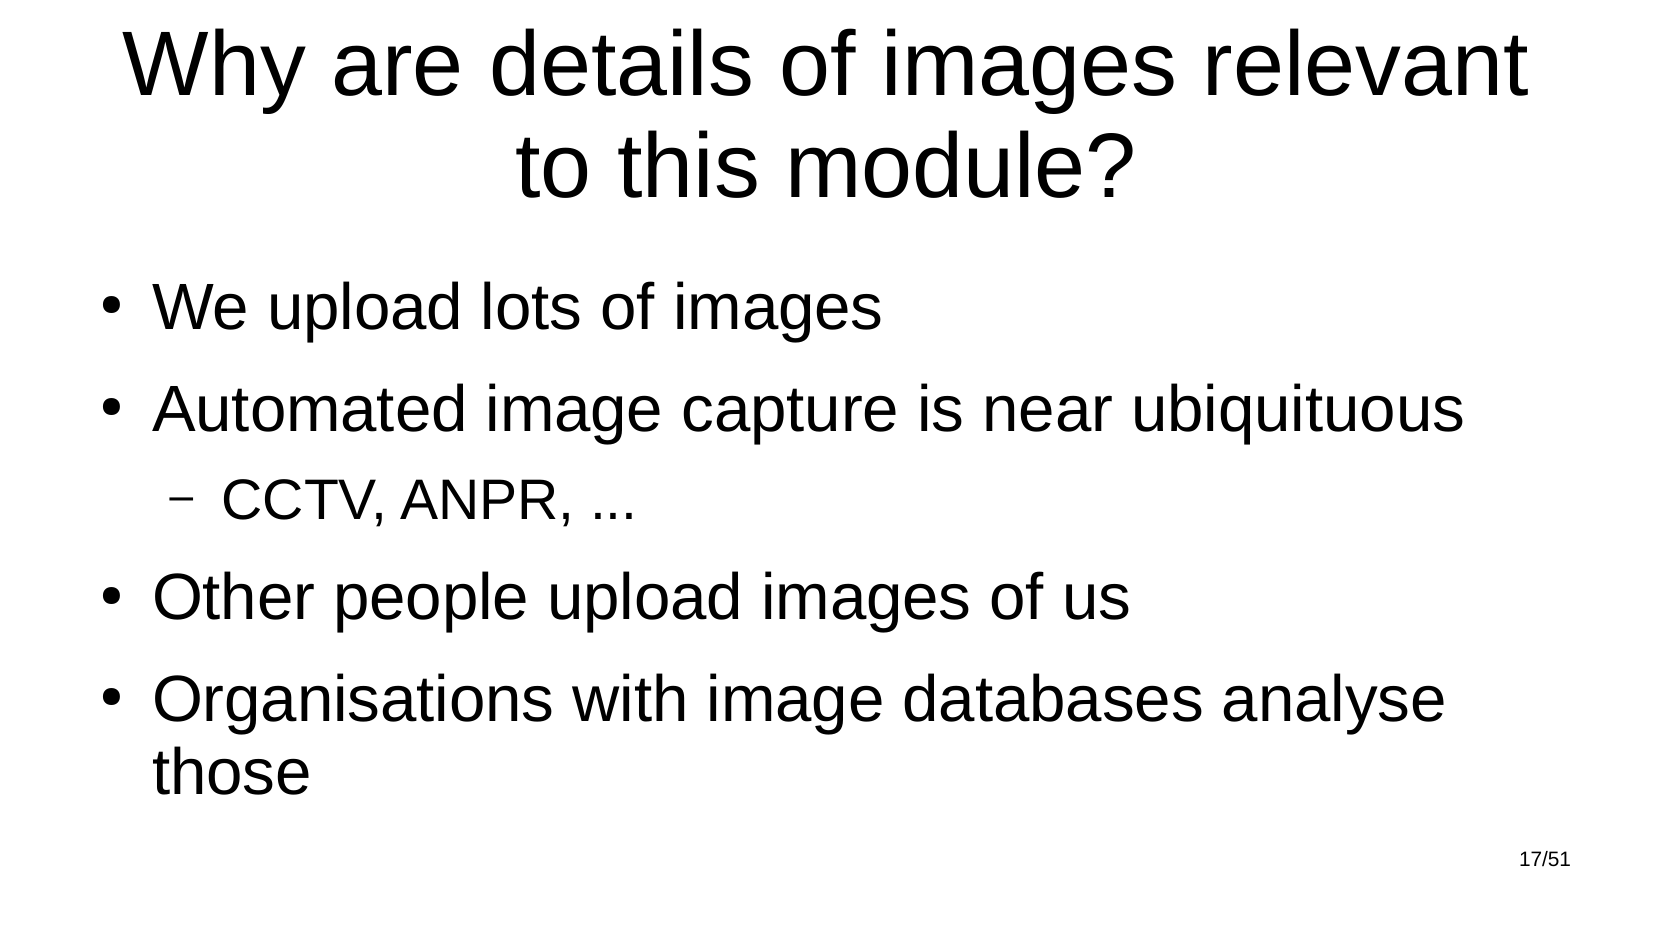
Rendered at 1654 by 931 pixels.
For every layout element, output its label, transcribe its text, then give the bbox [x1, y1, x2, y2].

title Why are details of images relevant to this module? [82, 12, 1571, 218]
list We upload lots of images Automated image capture is near ubiquituous CCTV, ANPR, ... Other people upload images of us Organisations with image databases analyse those [82, 270, 1571, 811]
